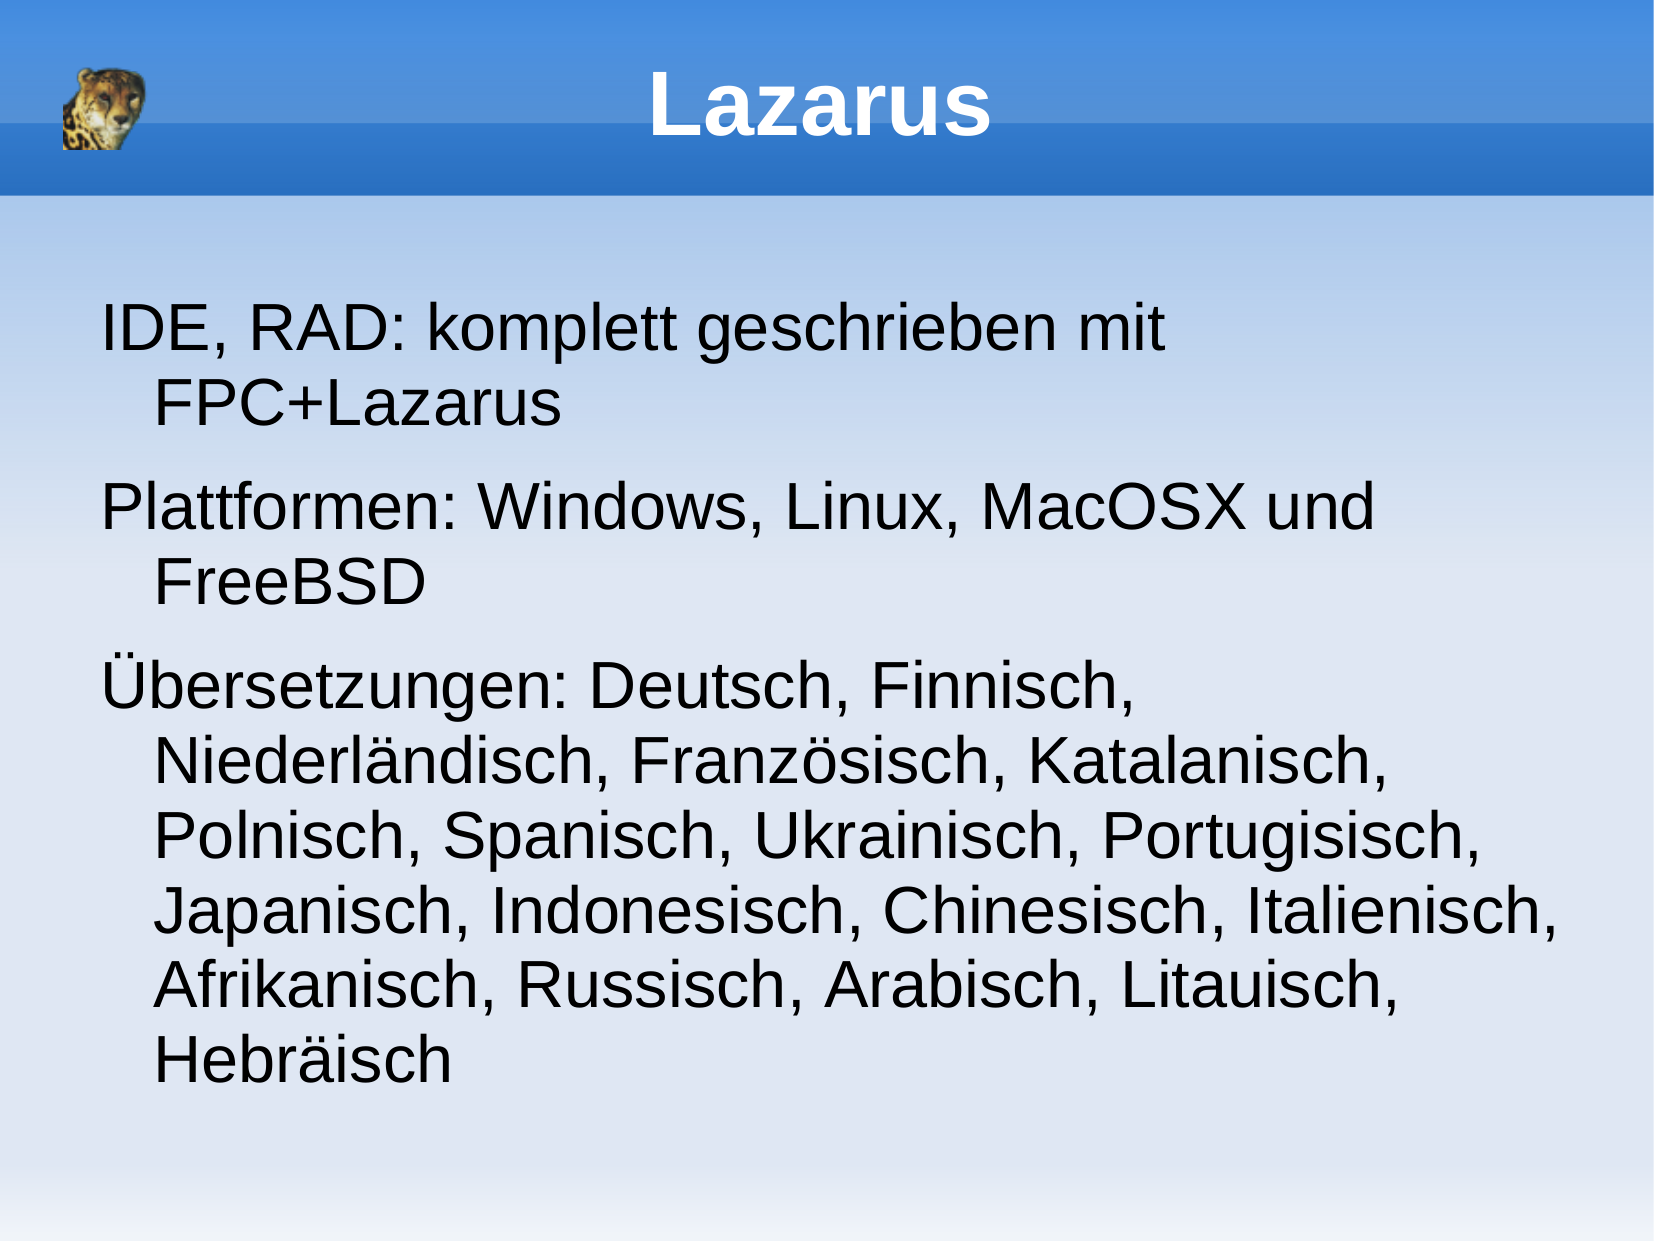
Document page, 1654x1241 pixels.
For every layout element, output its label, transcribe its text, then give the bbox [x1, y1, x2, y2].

title Lazarus [76, 7, 1565, 200]
list IDE, RAD: komplett geschrieben mit FPC+Lazarus Plattformen: Windows, Linux, MacOSX und FreeBSD Übersetzungen: Deutsch, Finnisch, Niederländisch, Französisch, Katalanisch, Polnisch, Spanisch, Ukrainisch, Portugisisch, Japanisch, Indonesisch, Chinesisch, Italienisch, Afrikanisch, Russisch, Arabisch, Litauisch, Hebräisch [82, 290, 1571, 1097]
picture [0, 0, 1654, 1241]
